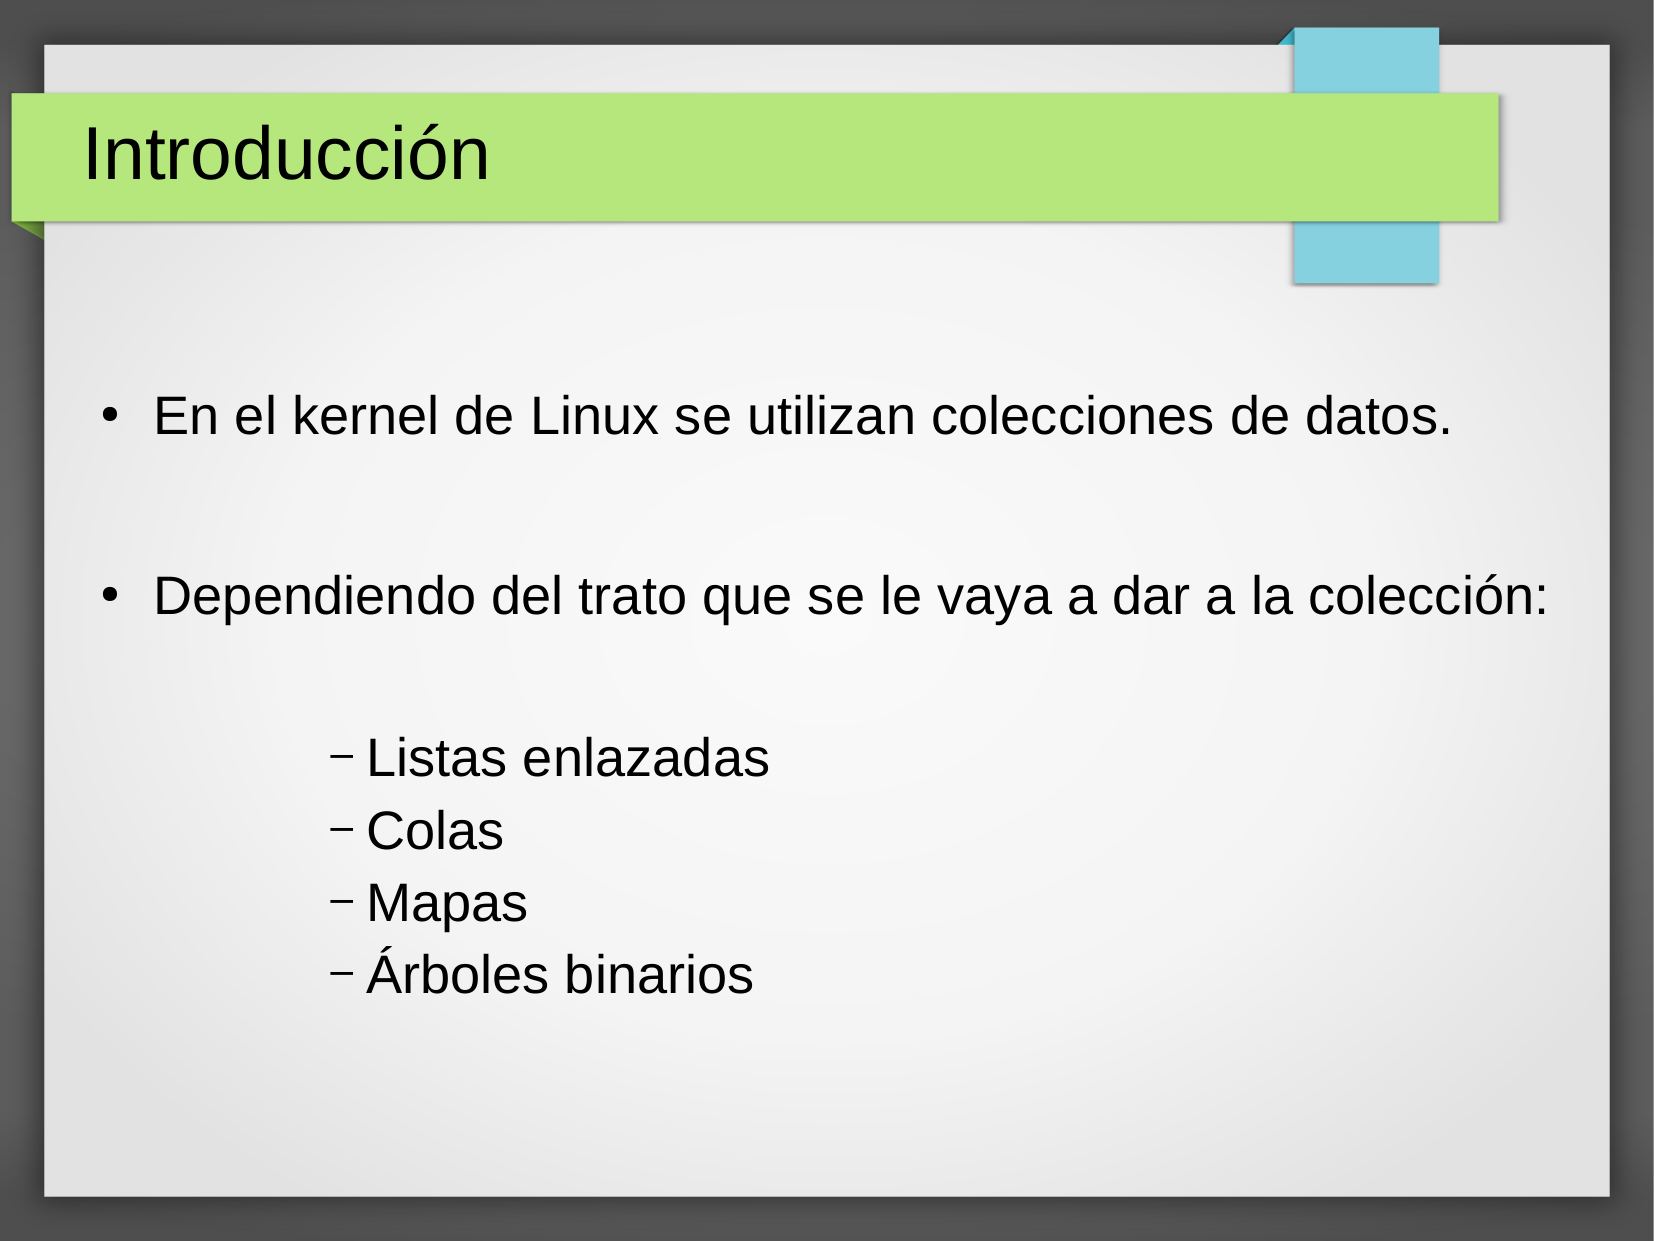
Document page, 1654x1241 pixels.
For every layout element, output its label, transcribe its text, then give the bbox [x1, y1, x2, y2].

picture [0, 0, 1654, 1241]
title Introducción [82, 94, 1264, 213]
list En el kernel de Linux se utilizan colecciones de datos. Dependiendo del trato que se le vaya a dar a la colección: Listas enlazadas Colas Mapas Árboles binarios [82, 295, 1571, 1015]
